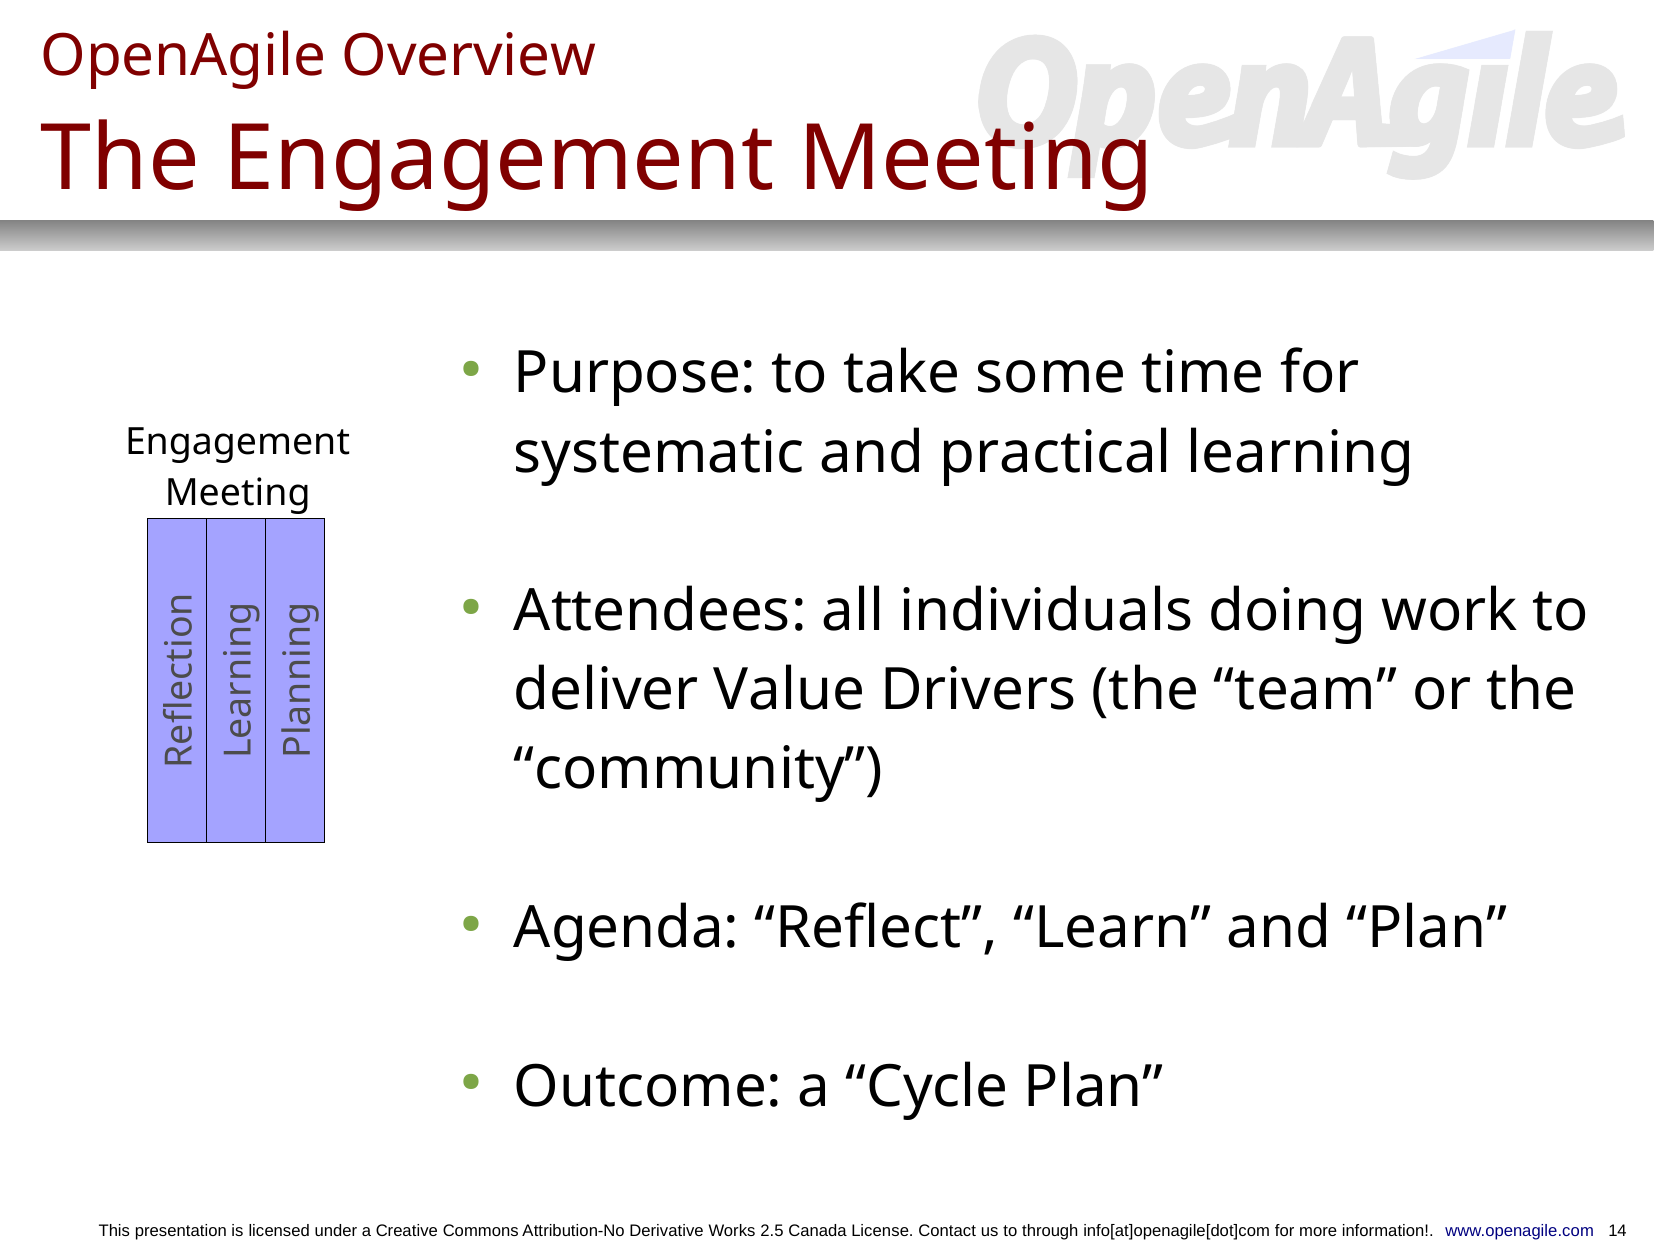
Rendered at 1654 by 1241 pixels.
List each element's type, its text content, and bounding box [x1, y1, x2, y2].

text_box Learning [206, 518, 265, 843]
title OpenAgile Overview The Engagement Meeting [40, 8, 1654, 222]
text_box Planning [265, 518, 325, 843]
text_box Engagement Meeting [124, 413, 351, 518]
text_box Reflection [147, 518, 206, 843]
list Purpose: to take some time for systematic and practical learning Attendees: all individuals doing work to deliver Value Drivers (the “team” or the “community”) Agenda: “Reflect”, “Learn” and “Plan” Outcome: a “Cycle Plan” [442, 251, 1654, 1192]
